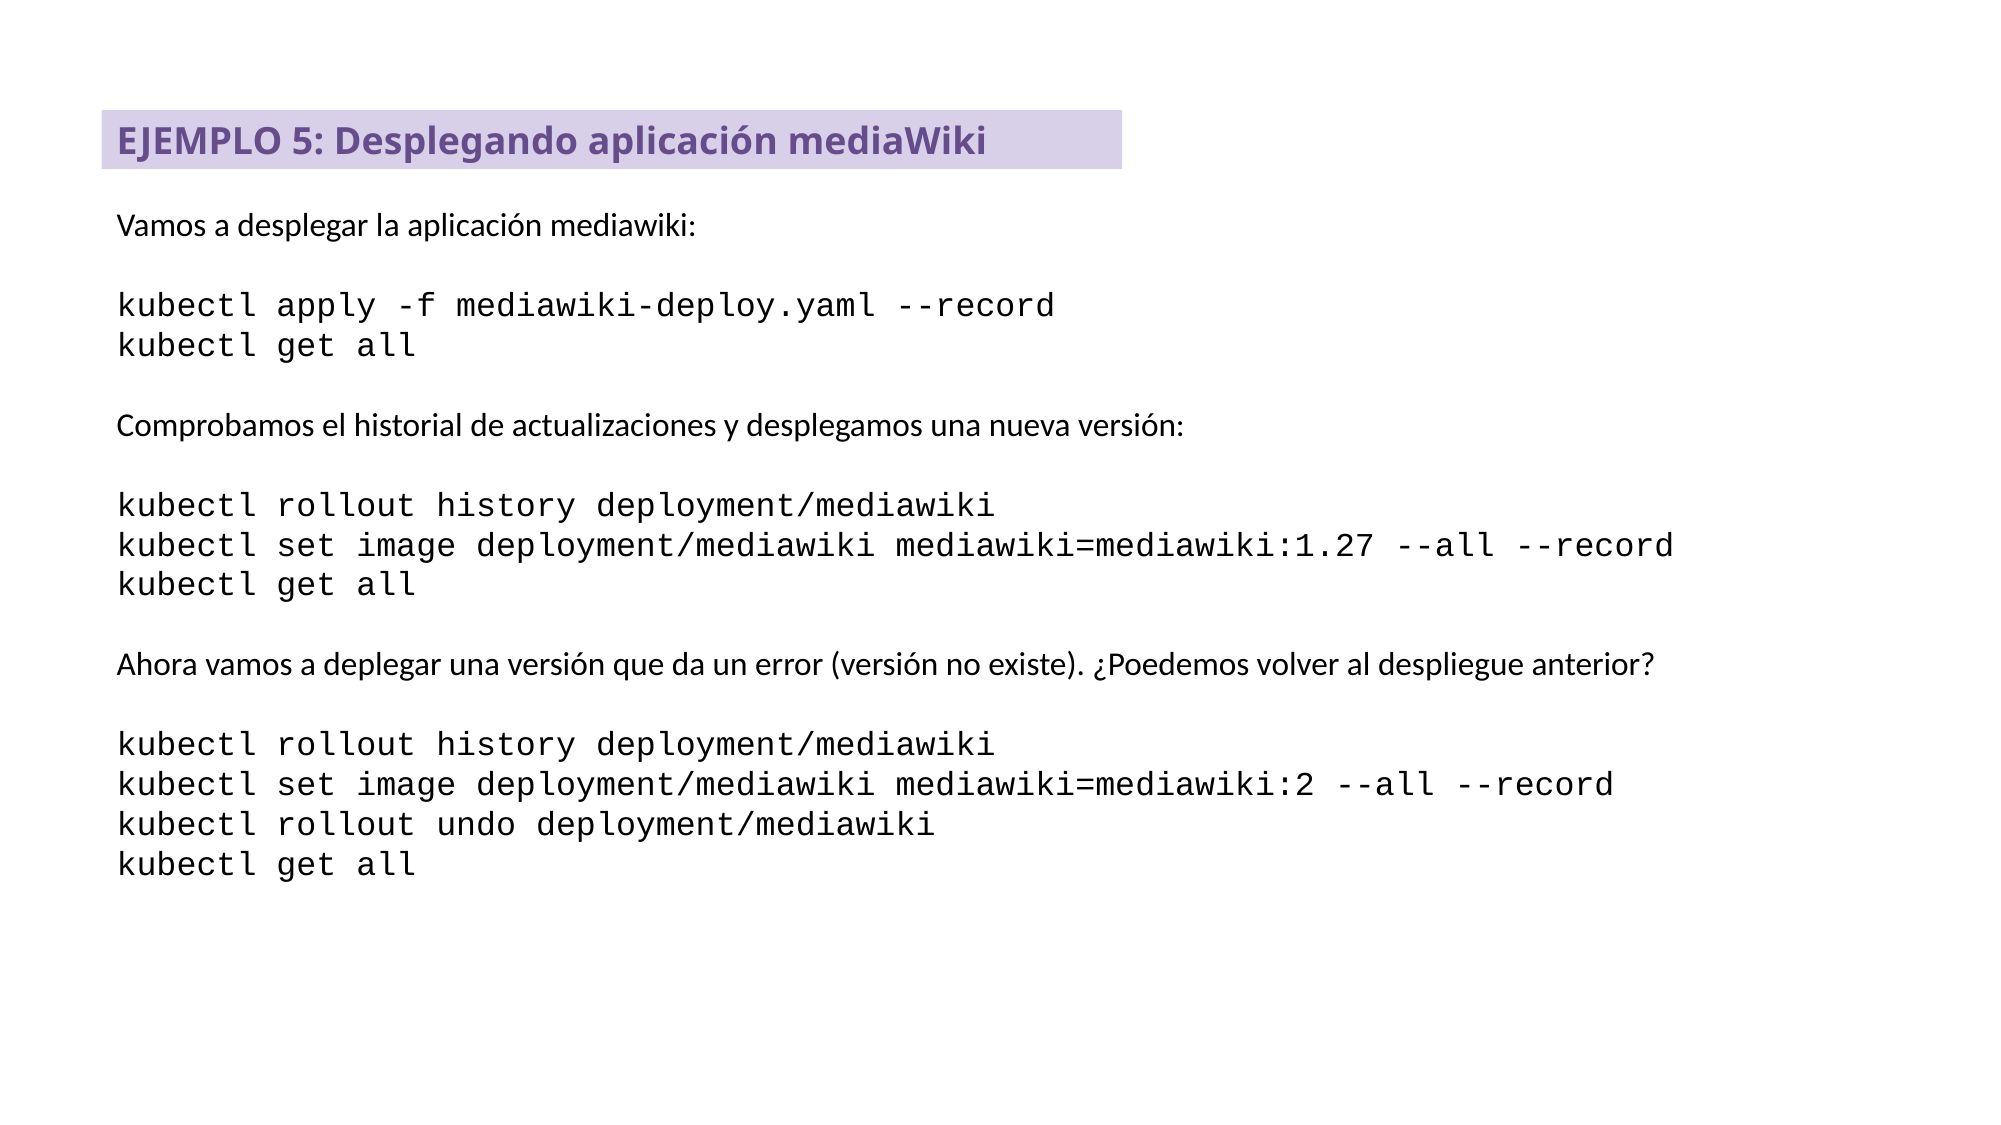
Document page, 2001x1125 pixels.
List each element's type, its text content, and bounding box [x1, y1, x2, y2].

text_box Vamos a desplegar la aplicación mediawiki: kubectl apply -f mediawiki-deploy.yaml --record kubectl get all Comprobamos el historial de actualizaciones y desplegamos una nueva versión: kubectl rollout history deployment/mediawiki kubectl set image deployment/mediawiki mediawiki=mediawiki:1.27 --all --record kubectl get all Ahora vamos a deplegar una versión que da un error (versión no existe). ¿Poedemos volver al despliegue anterior? kubectl rollout history deployment/mediawiki kubectl set image deployment/mediawiki mediawiki=mediawiki:2 --all --record kubectl rollout undo deployment/mediawiki kubectl get all [101, 195, 1799, 901]
text_box EJEMPLO 5: Desplegando aplicación mediaWiki [101, 110, 1123, 170]
